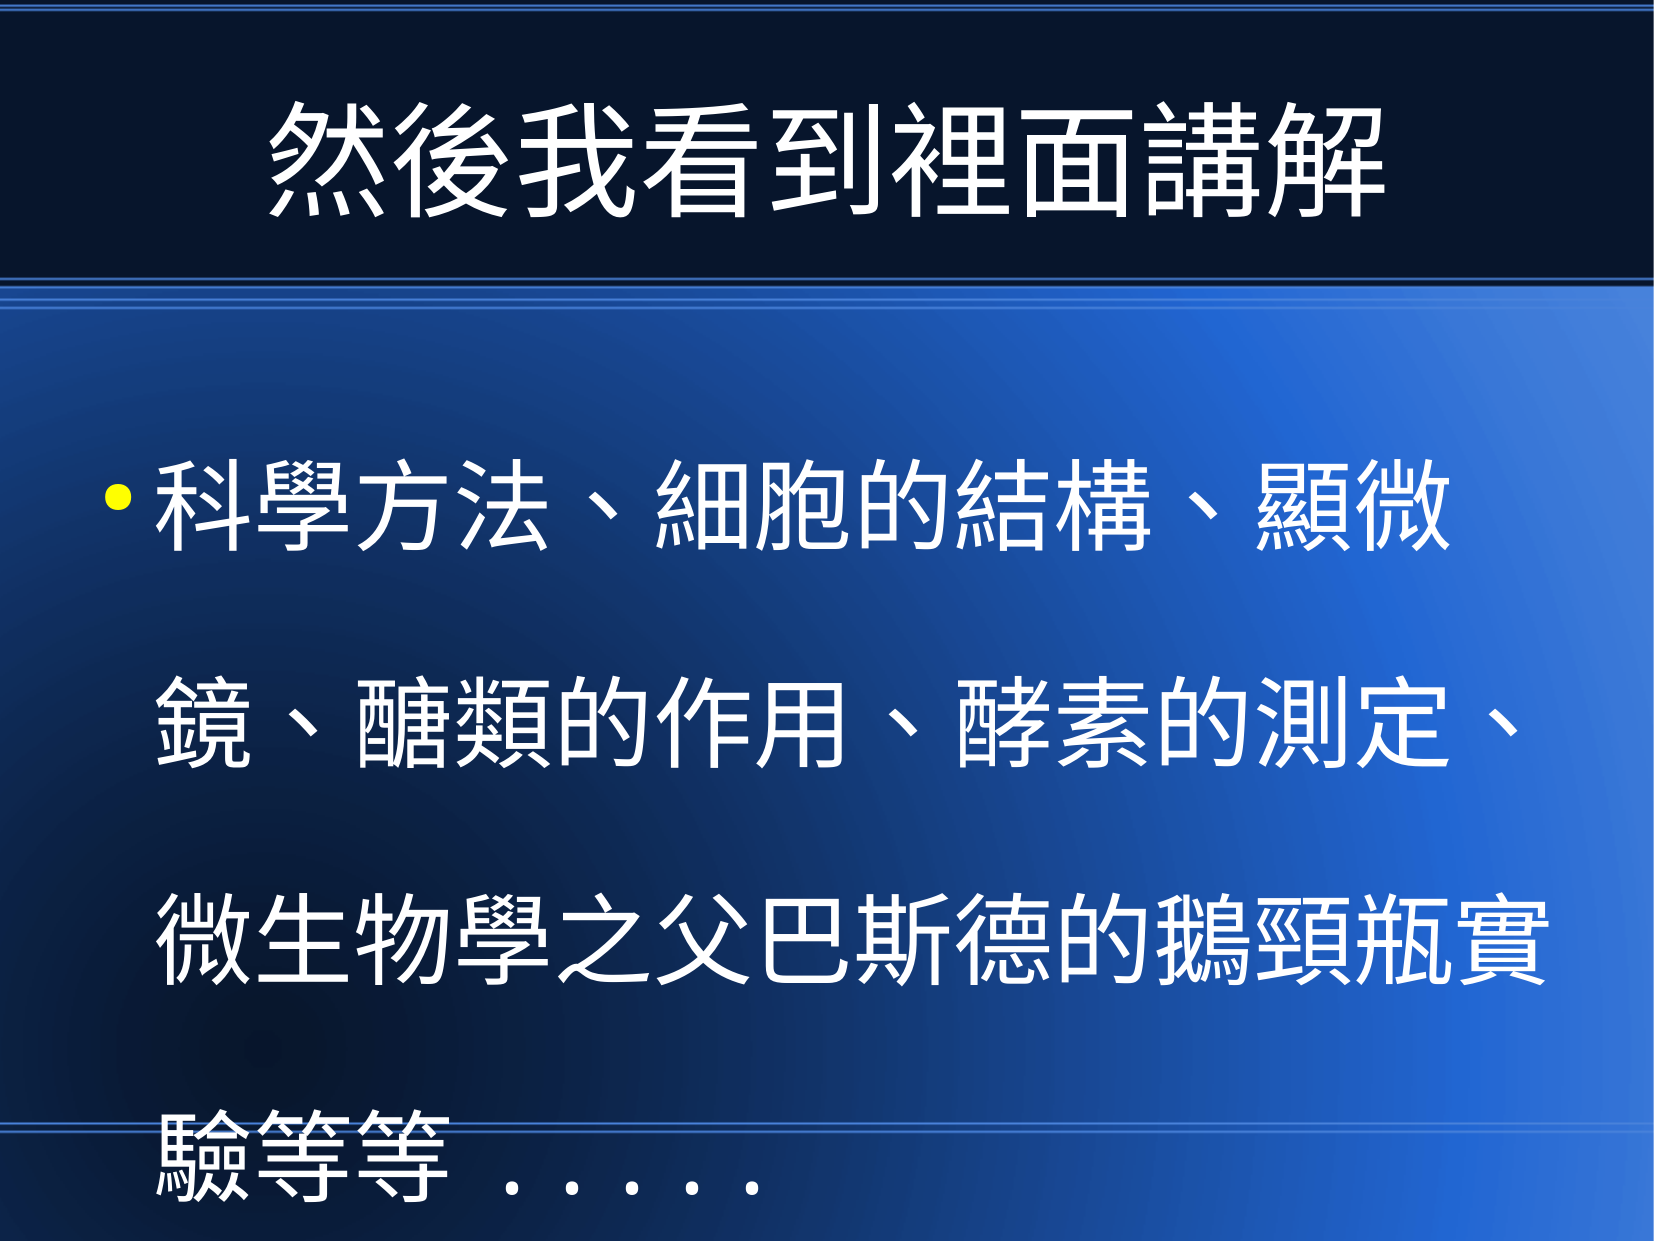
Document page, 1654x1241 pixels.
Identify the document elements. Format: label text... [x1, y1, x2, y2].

title 然後我看到裡面講解 [82, 49, 1571, 257]
picture [0, 0, 1654, 1241]
list 科學方法、細胞的結構、顯微鏡、醣類的作用、酵素的測定、微生物學之父巴斯德的鵝頸瓶實驗等等..... [82, 355, 1571, 1241]
